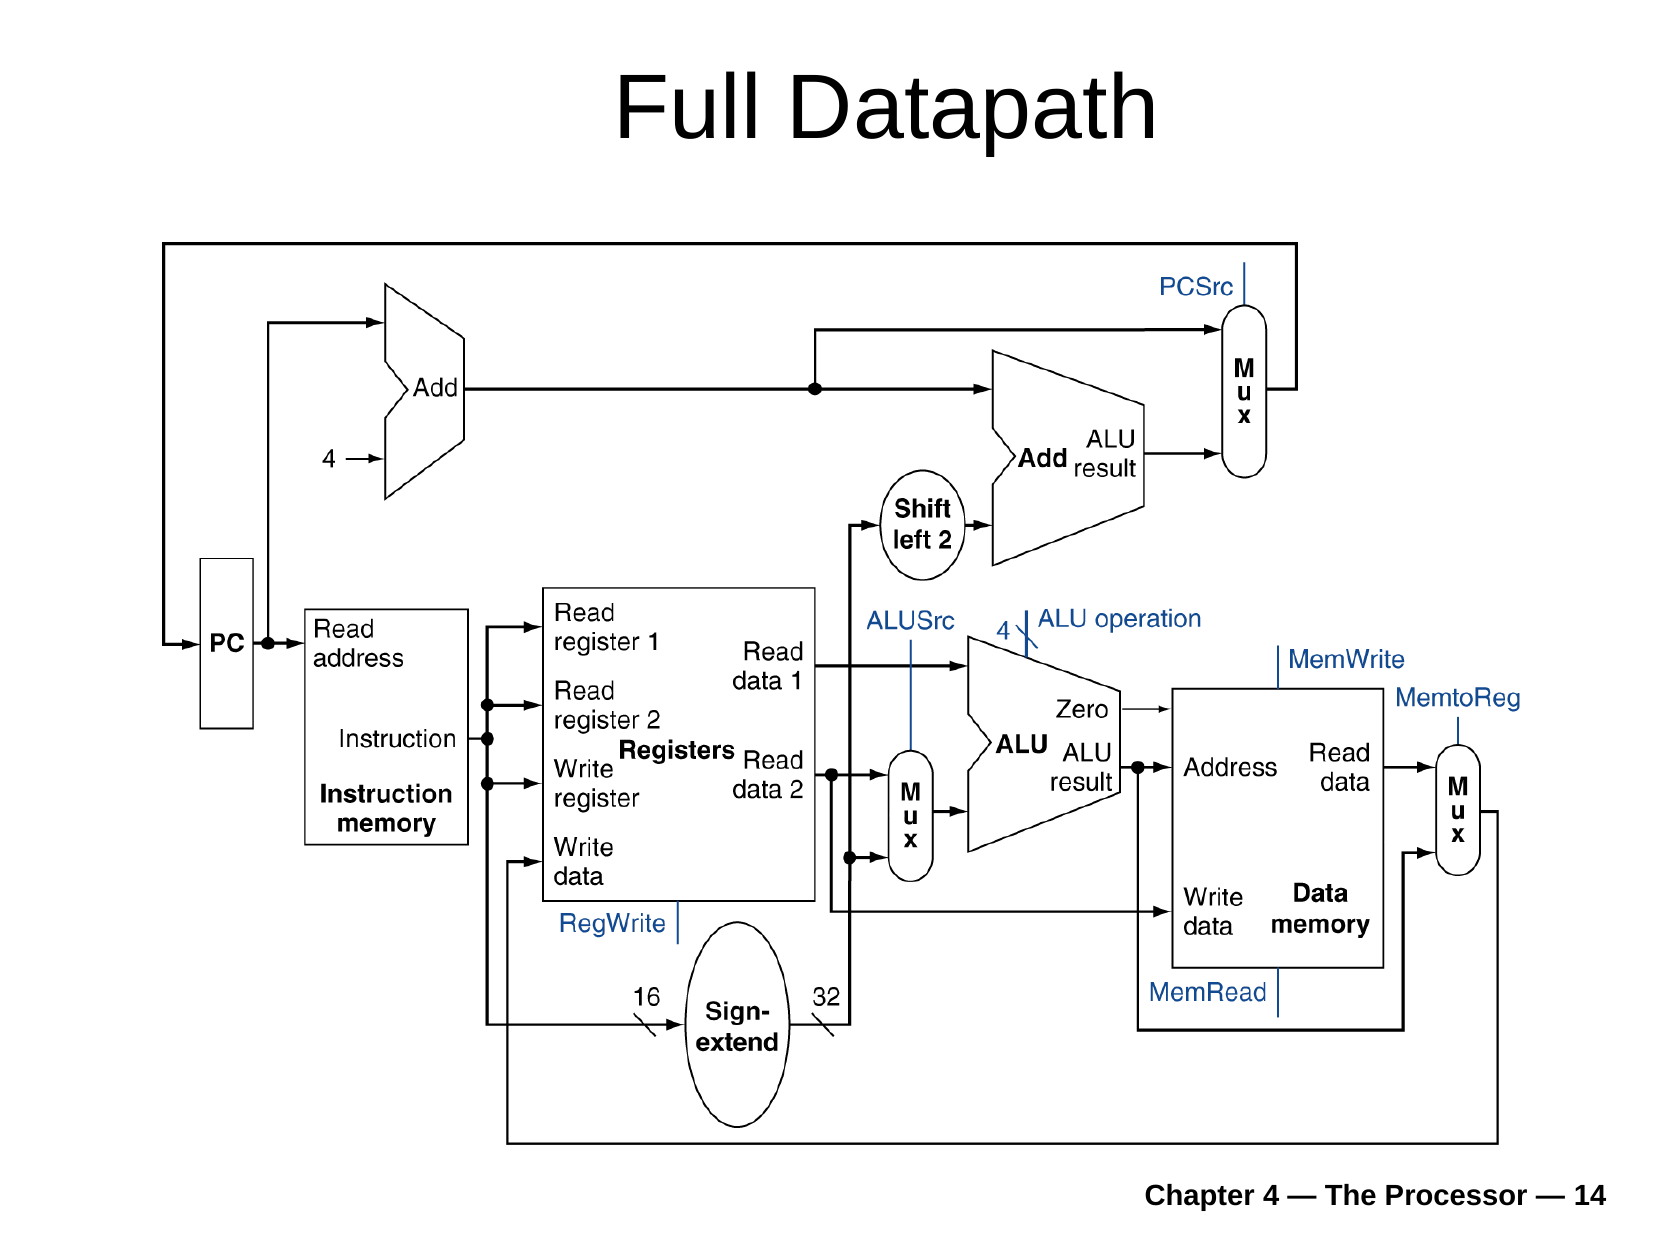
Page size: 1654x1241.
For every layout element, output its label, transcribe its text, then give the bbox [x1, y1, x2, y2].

title Full Datapath [123, 26, 1618, 165]
picture [162, 242, 1520, 1145]
text_box Chapter 4 — The Processor — <number> [305, 1153, 1622, 1219]
